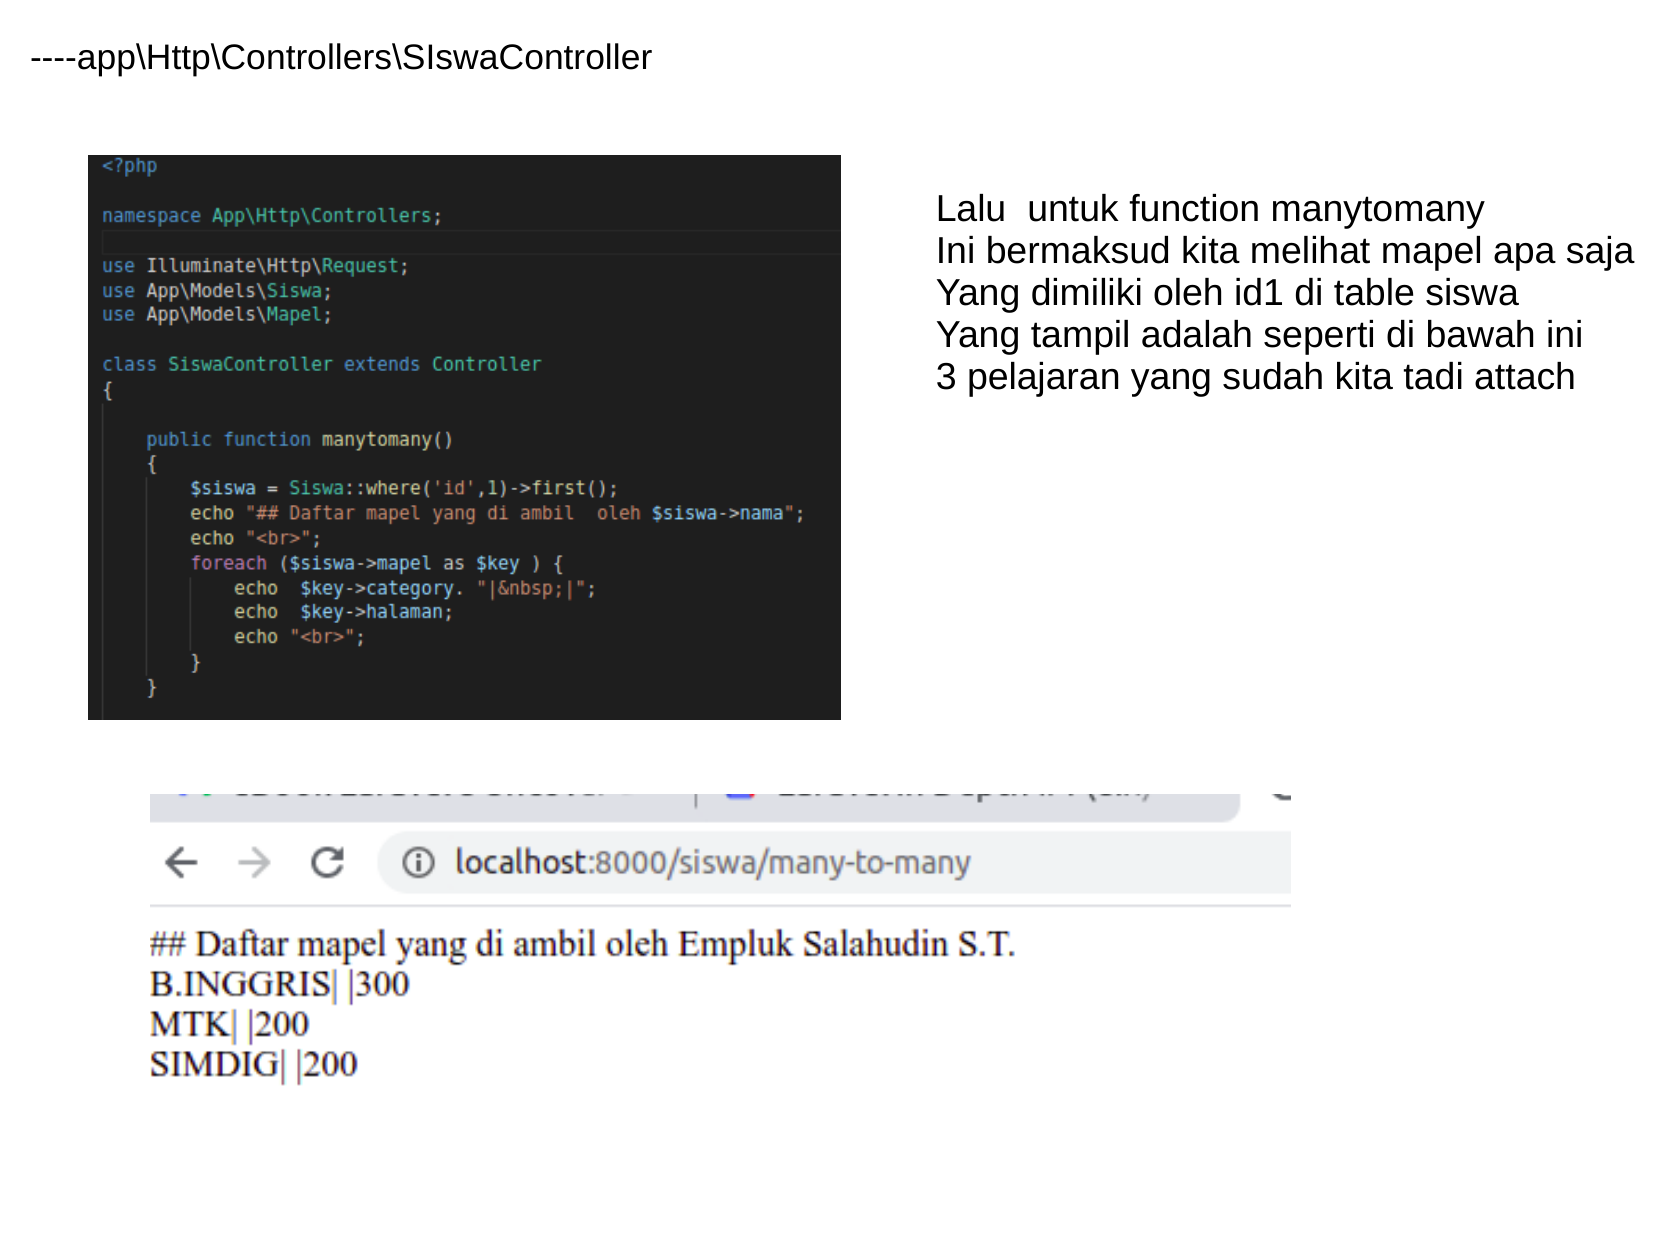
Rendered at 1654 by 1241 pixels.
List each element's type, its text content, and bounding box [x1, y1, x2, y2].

picture [88, 155, 841, 721]
text_box ----app\Http\Controllers\SIswaController [15, 30, 668, 85]
text_box Lalu untuk function manytomany Ini bermaksud kita melihat mapel apa saja Yang dimiliki oleh id1 di table siswa Yang tampil adalah seperti di bawah ini 3 pelajaran yang sudah kita tadi attach [921, 180, 1650, 447]
picture [150, 794, 1291, 1111]
